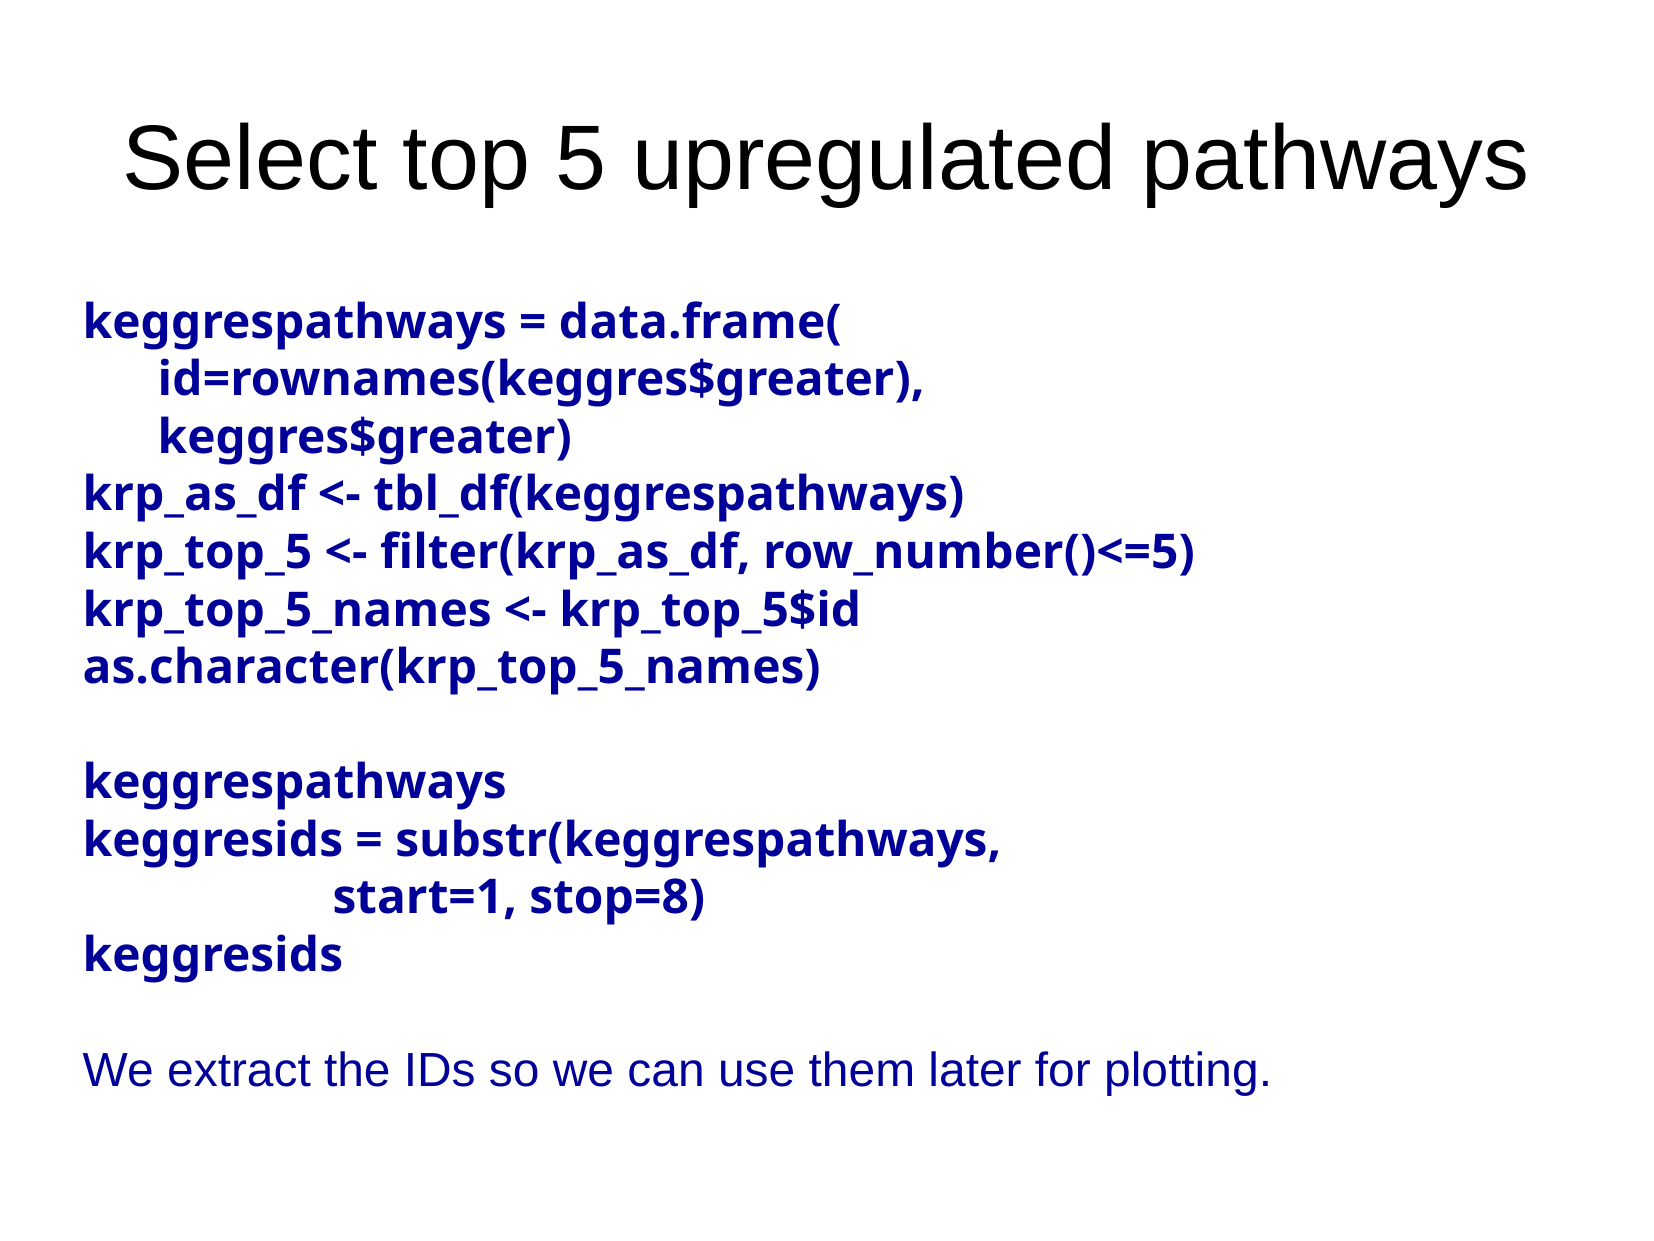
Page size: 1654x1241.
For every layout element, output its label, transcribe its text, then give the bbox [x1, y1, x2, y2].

text_box keggrespathways = data.frame( id=rownames(keggres$greater), keggres$greater) krp_as_df <- tbl_df(keggrespathways) krp_top_5 <- filter(krp_as_df, row_number()<=5) krp_top_5_names <- krp_top_5$id as.character(krp_top_5_names) keggrespathways keggresids = substr(keggrespathways, start=1, stop=8) keggresids We extract the IDs so we can use them later for plotting. [82, 290, 1571, 1099]
text_box Select top 5 upregulated pathways [82, 49, 1571, 257]
